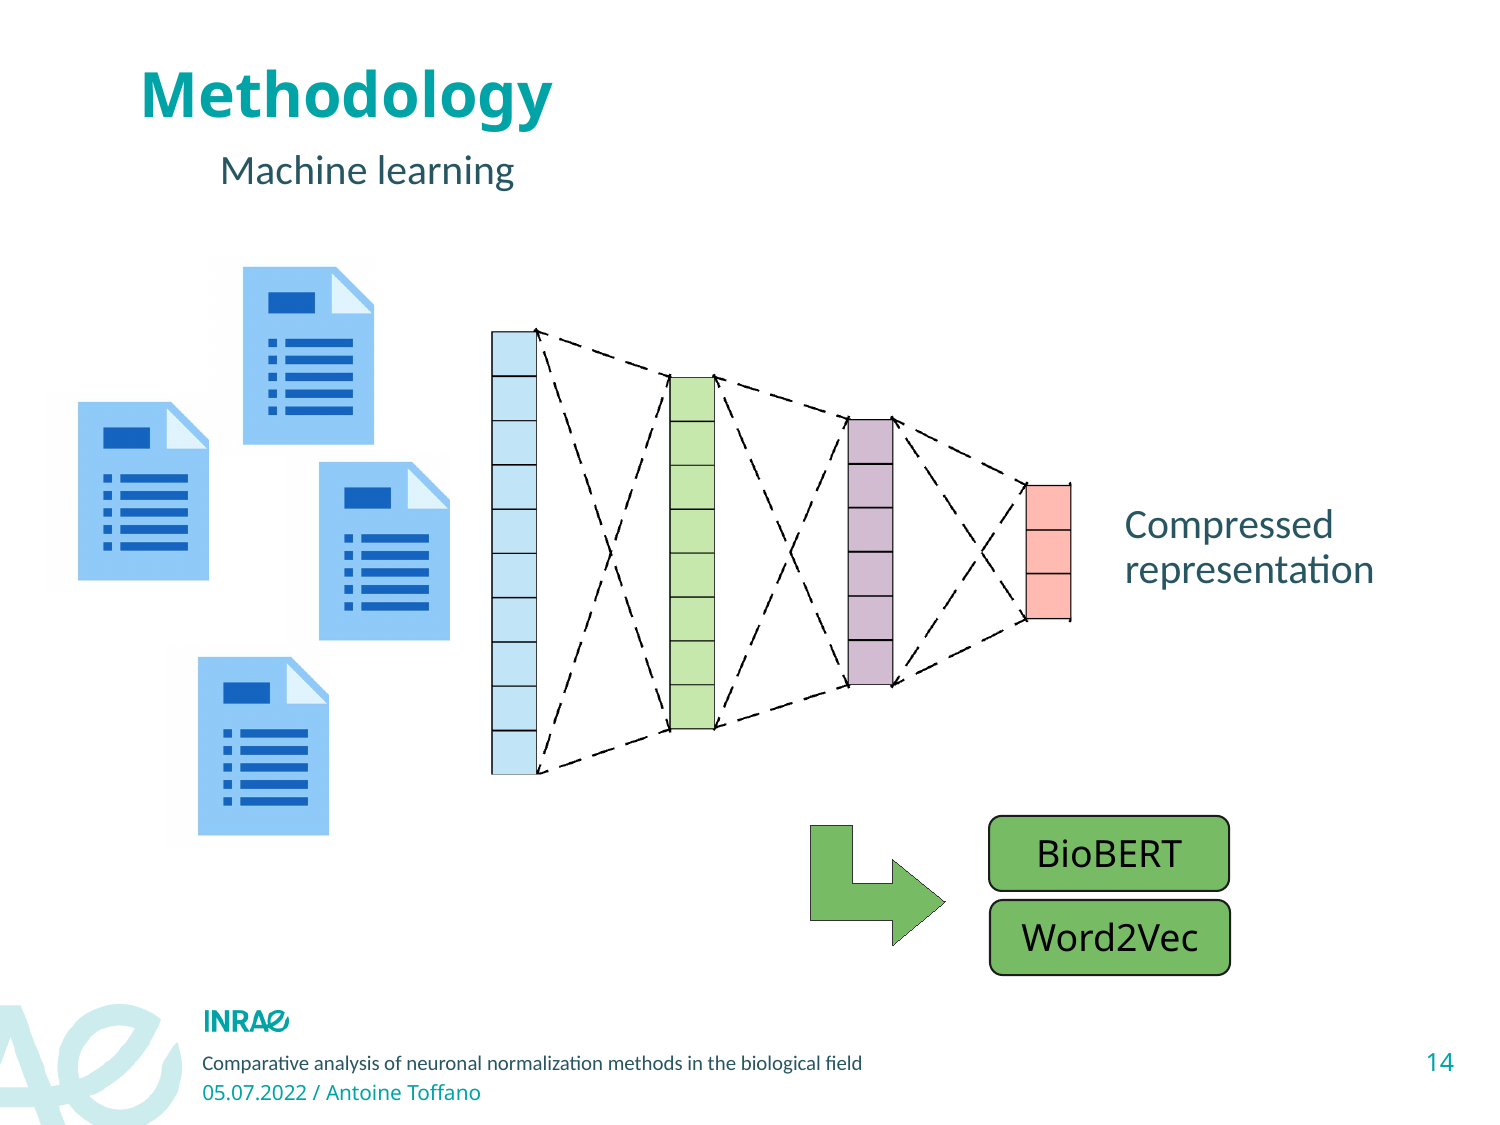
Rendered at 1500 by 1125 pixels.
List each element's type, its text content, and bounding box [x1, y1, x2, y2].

picture [0, 996, 328, 1125]
text_box Word2Vec [990, 900, 1231, 976]
picture [479, 319, 1092, 781]
text_box Compressed representation [1109, 495, 1500, 595]
text_box Machine learning [205, 140, 1396, 253]
text_box [810, 825, 946, 946]
text_box BioBERT [989, 815, 1230, 891]
text_box Methodology [139, 24, 1396, 170]
picture [44, 254, 451, 848]
